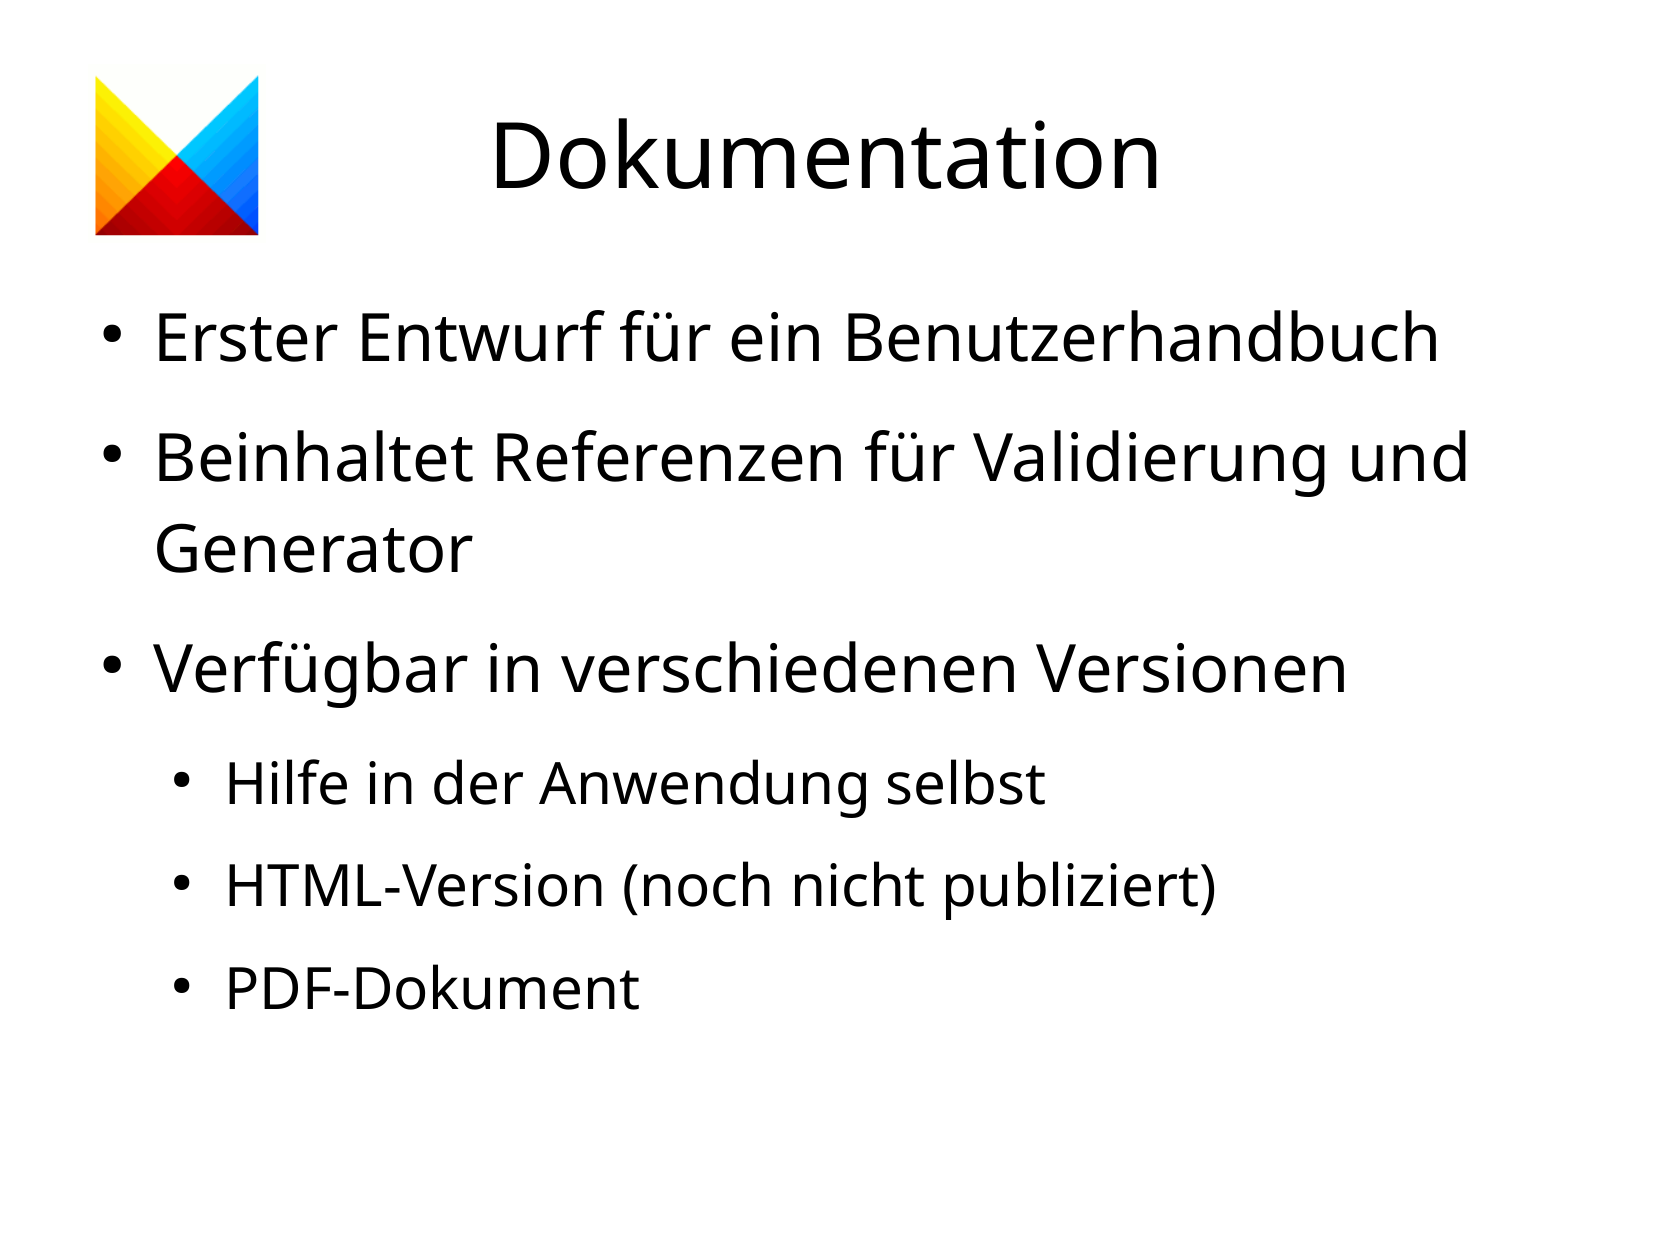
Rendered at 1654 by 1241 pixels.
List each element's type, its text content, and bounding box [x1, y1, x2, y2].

list Erster Entwurf für ein Benutzerhandbuch Beinhaltet Referenzen für Validierung und Generator Verfügbar in verschiedenen Versionen Hilfe in der Anwendung selbst HTML-Version (noch nicht publiziert) PDF-Dokument [82, 290, 1571, 1109]
title Dokumentation [82, 49, 1571, 257]
